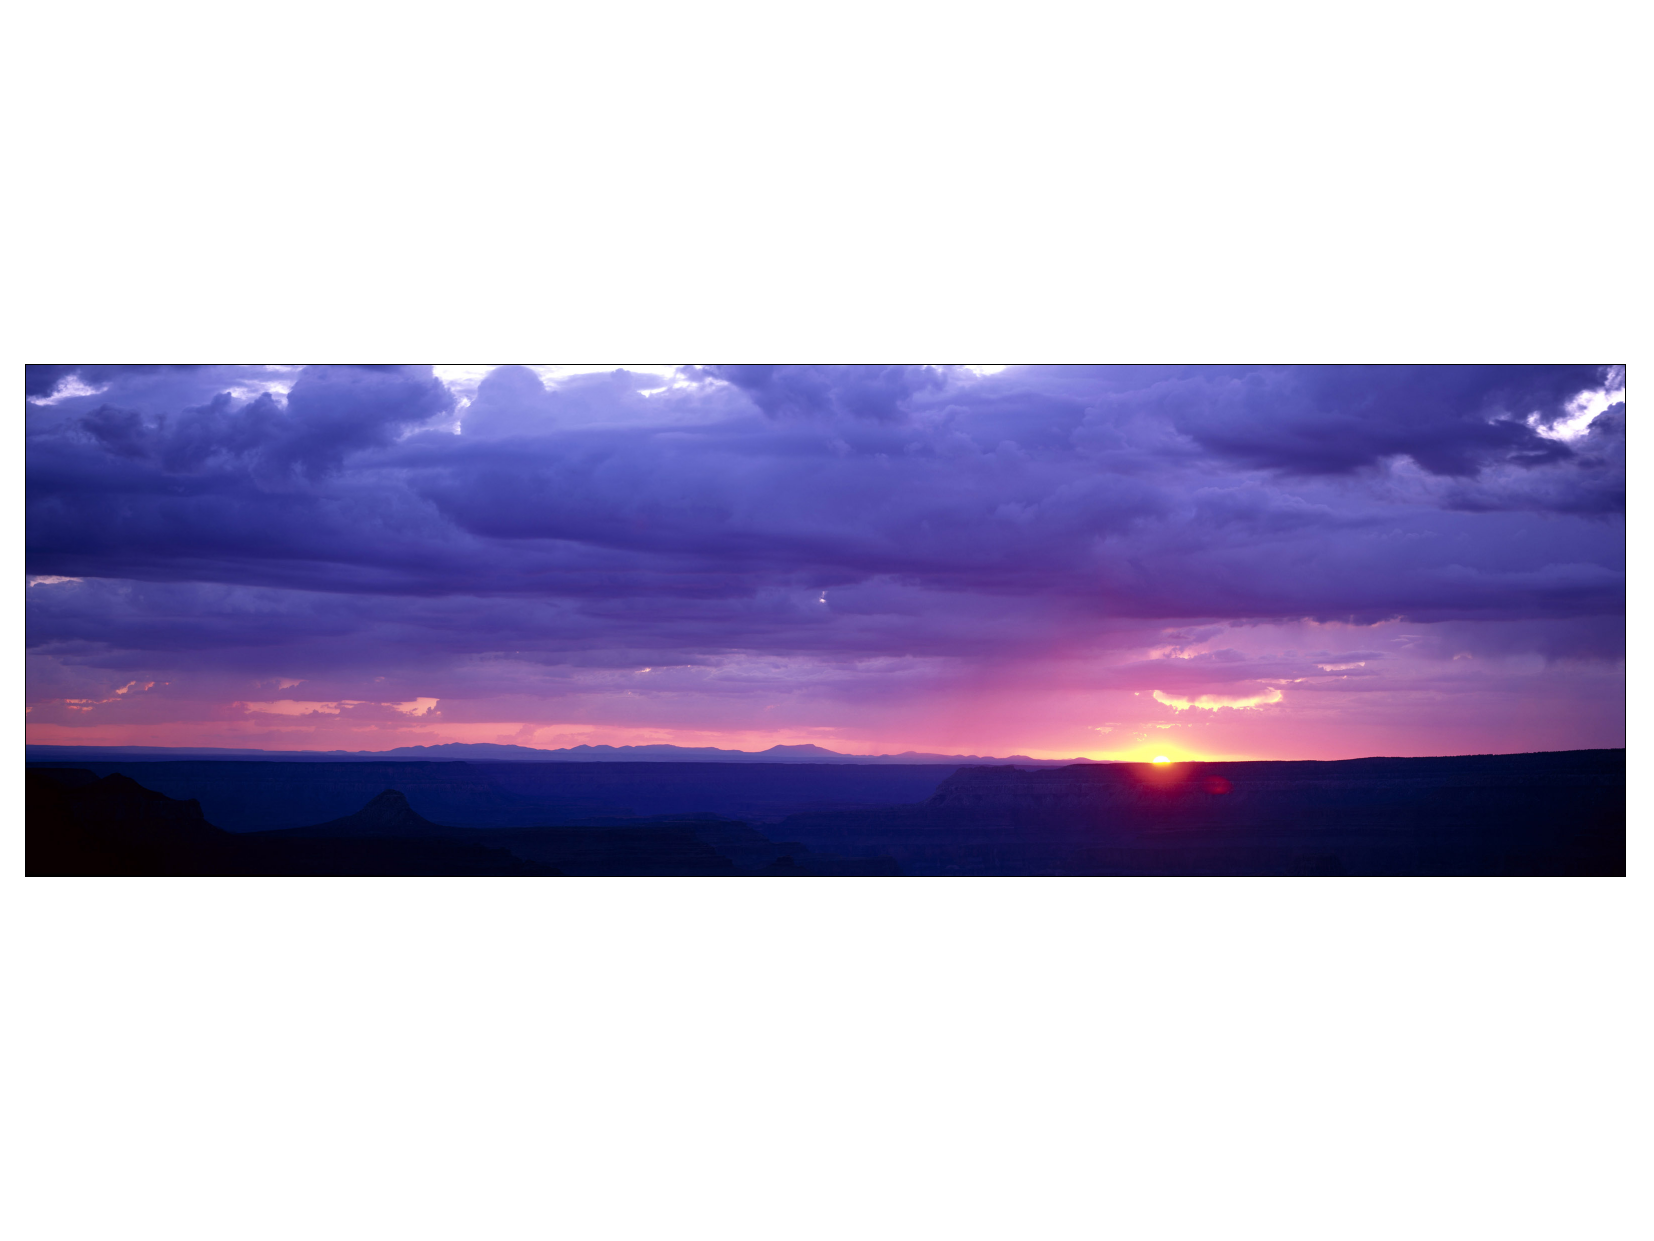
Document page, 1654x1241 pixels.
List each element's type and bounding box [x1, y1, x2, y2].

picture [25, 364, 1626, 877]
